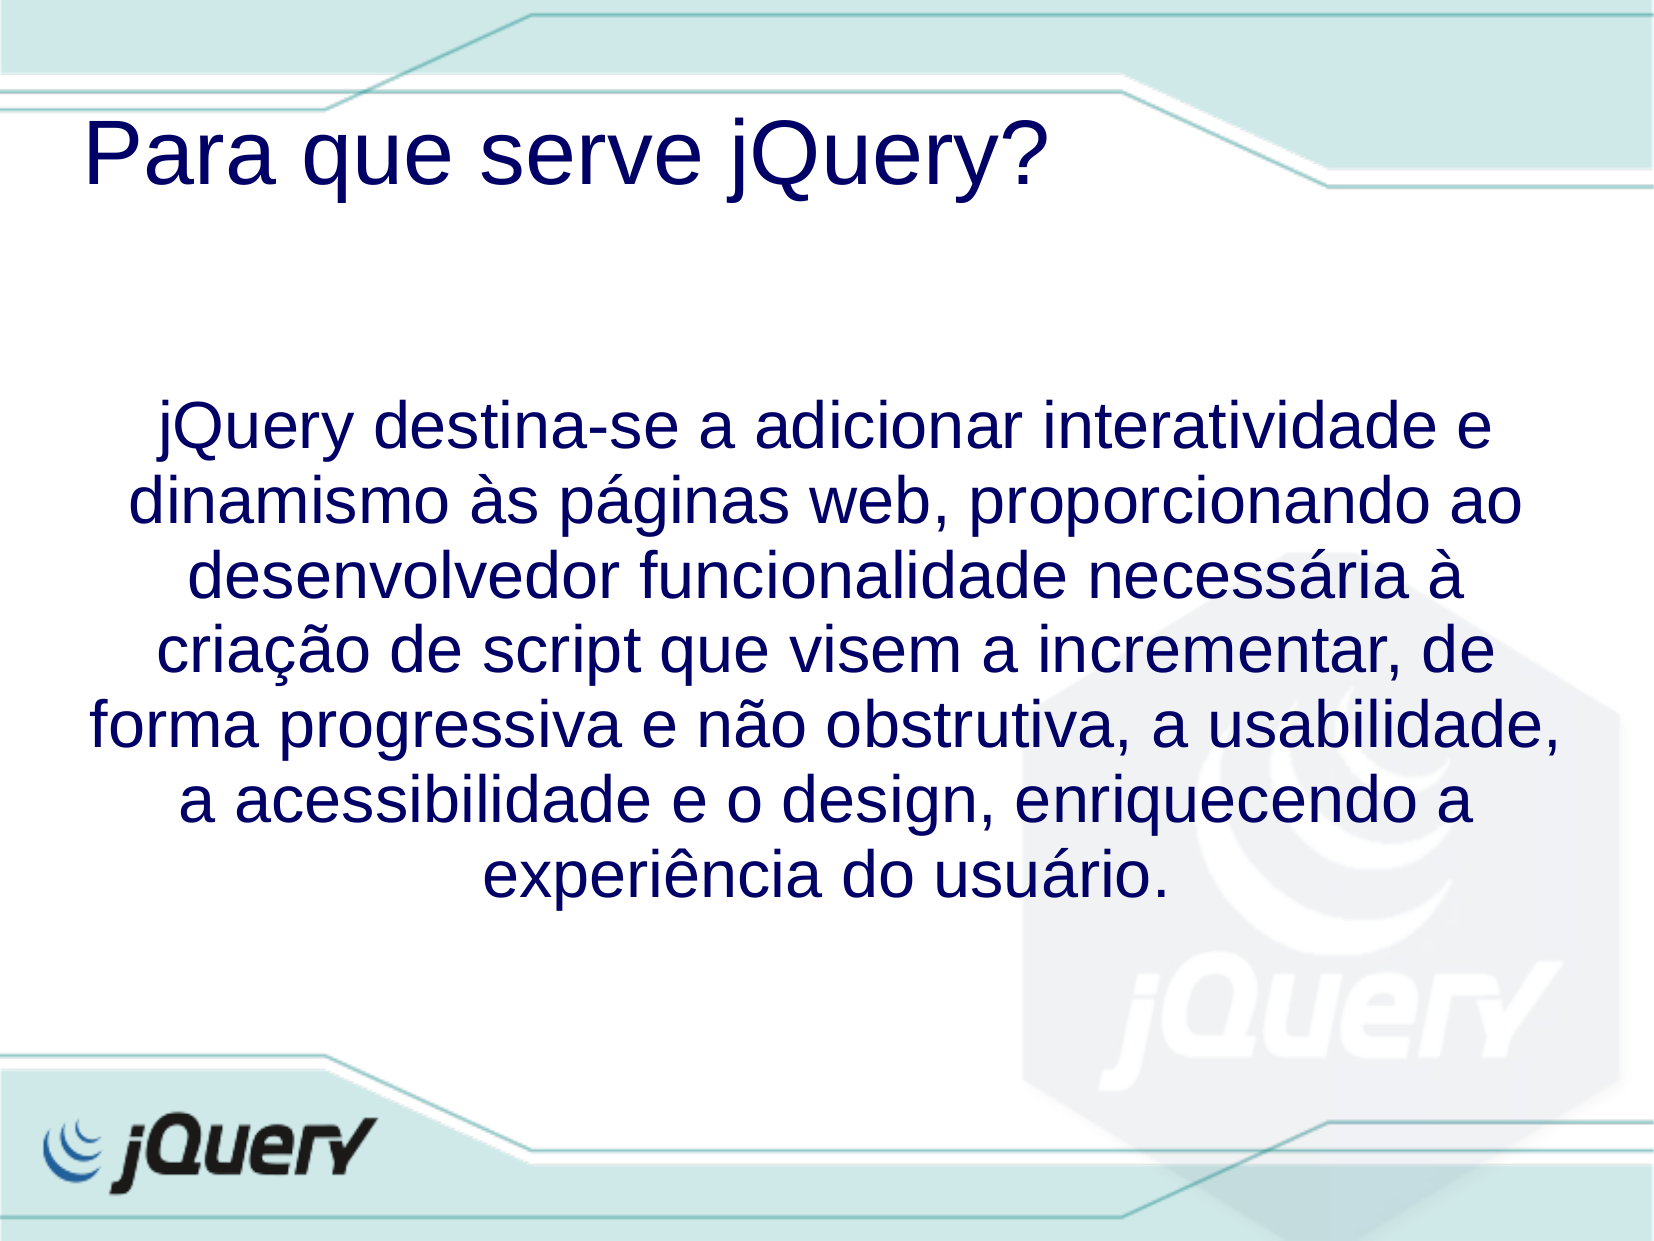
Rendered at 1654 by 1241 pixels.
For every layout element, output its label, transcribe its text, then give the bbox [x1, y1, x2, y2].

subtitle jQuery destina-se a adicionar interatividade e dinamismo às páginas web, proporcionando ao desenvolvedor funcionalidade necessária à criação de script que visem a incrementar, de forma progressiva e não obstrutiva, a usabilidade, a acessibilidade e o design, enriquecendo a experiência do usuário. [82, 290, 1571, 1010]
title Para que serve jQuery? [82, 49, 1571, 257]
picture [0, 0, 1654, 1241]
